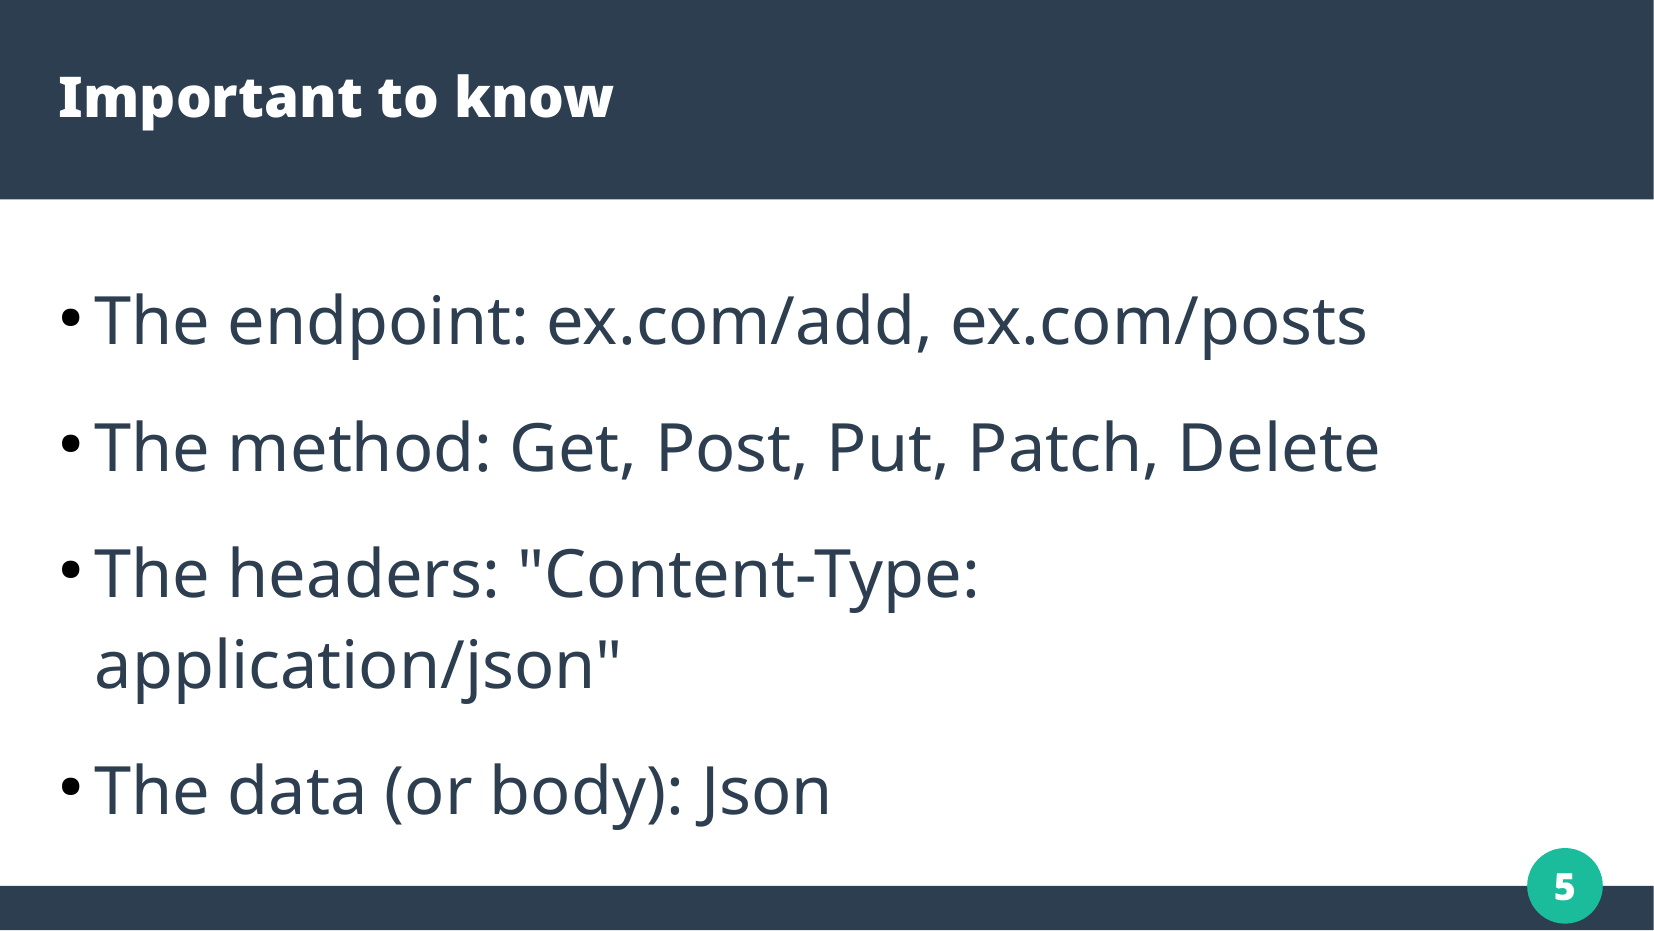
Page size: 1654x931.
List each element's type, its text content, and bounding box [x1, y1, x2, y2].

title Important to know [59, 37, 1595, 155]
subtitle The endpoint: ex.com/add, ex.com/posts The method: Get, Post, Put, Patch, Delete The headers: "Content-Type: application/json" The data (or body): Json [59, 243, 1426, 864]
